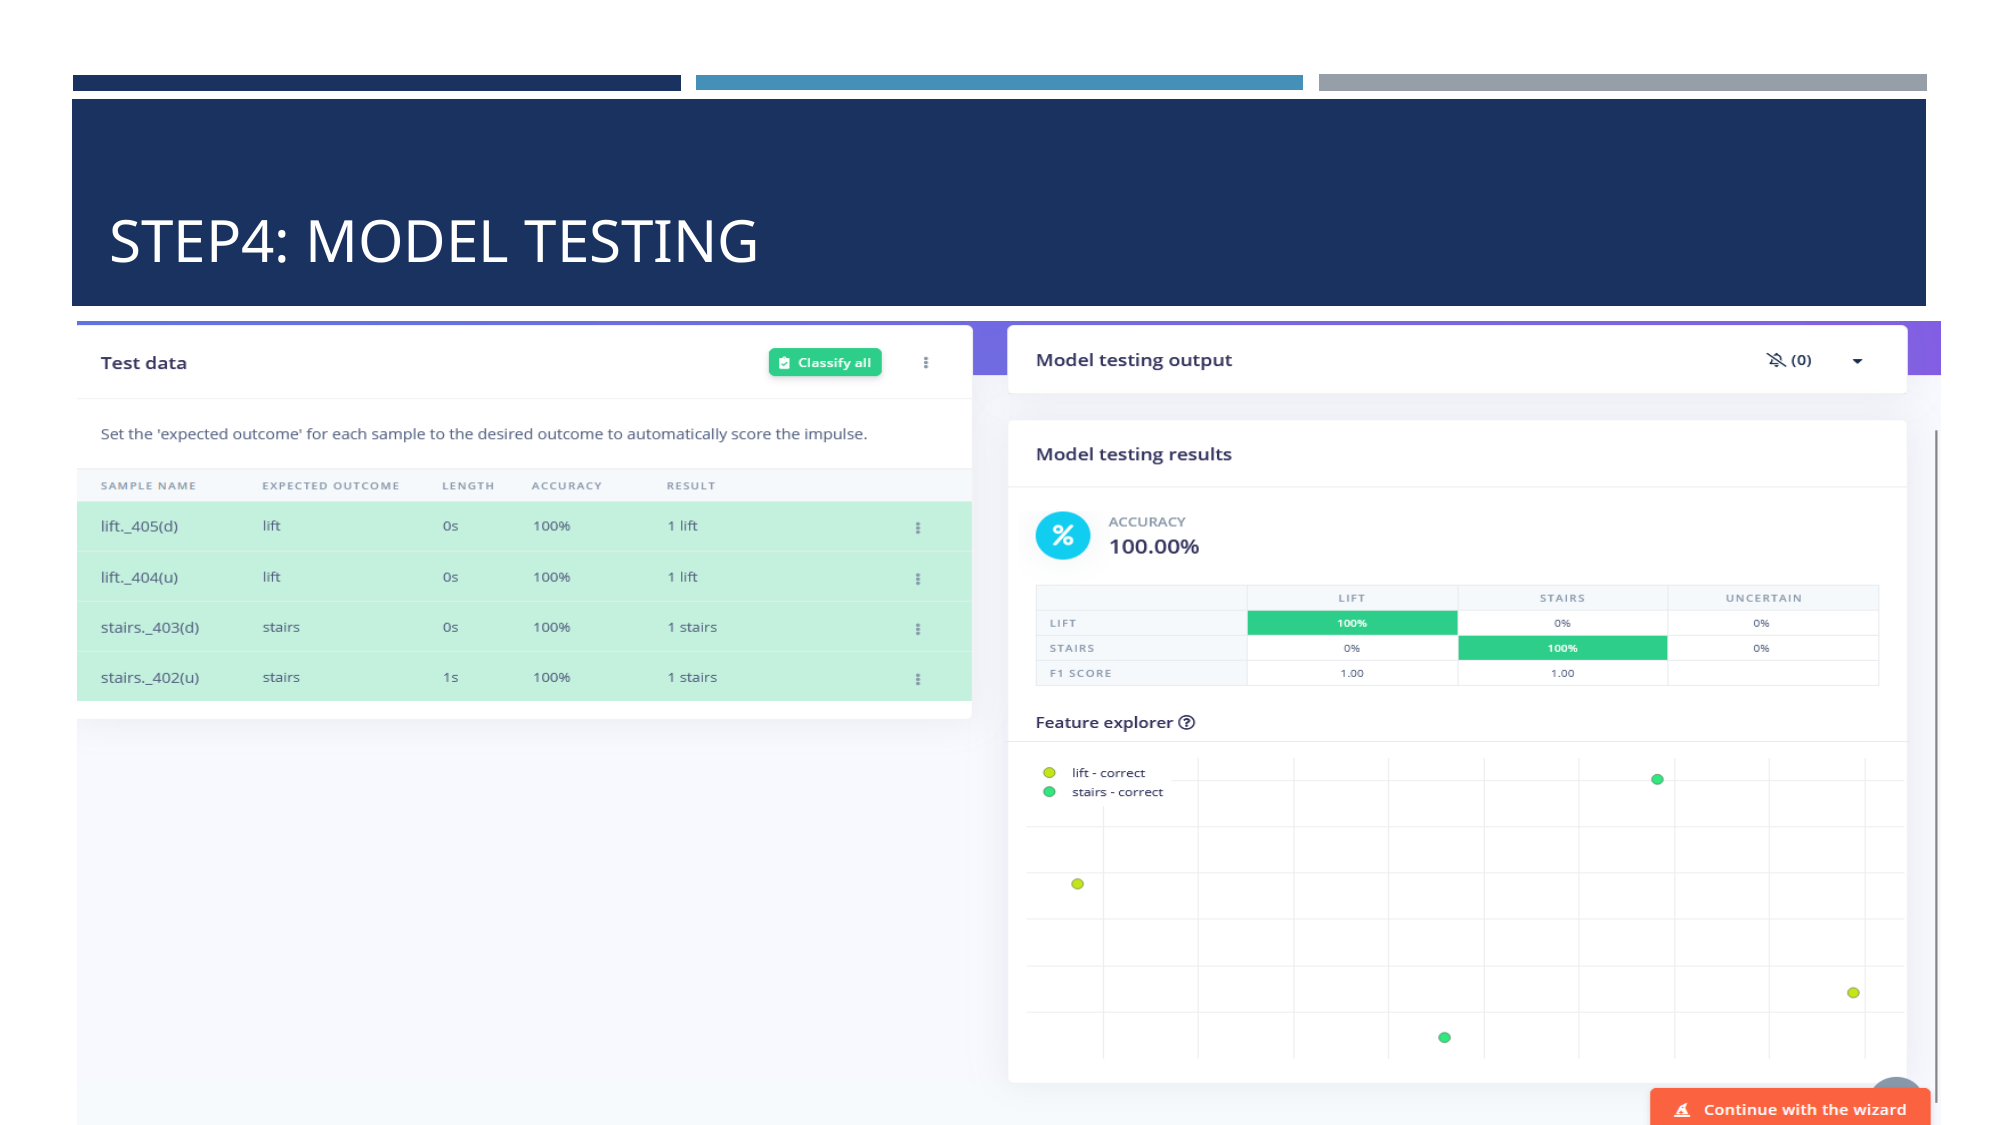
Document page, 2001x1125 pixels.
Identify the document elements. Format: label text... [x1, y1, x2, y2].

picture [77, 321, 1941, 1125]
title STEP4: Model testing [94, 119, 1904, 282]
